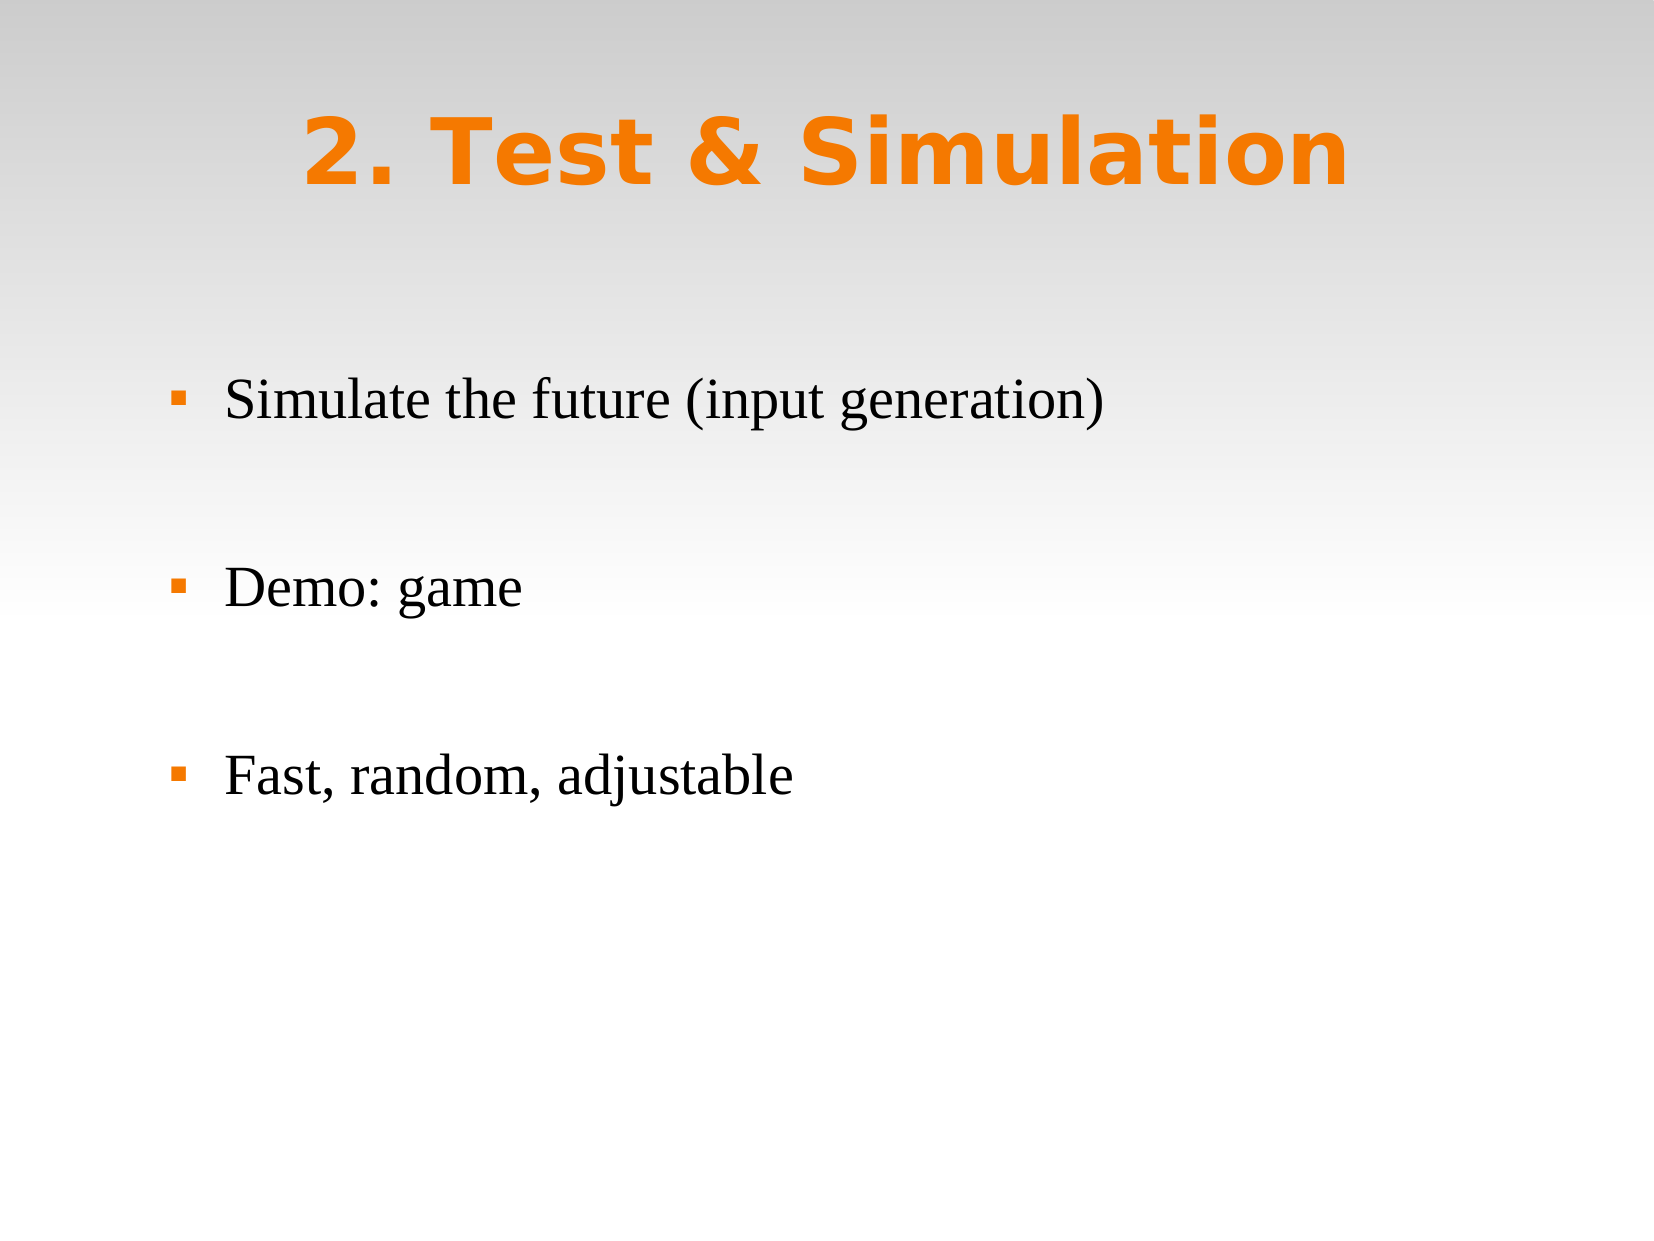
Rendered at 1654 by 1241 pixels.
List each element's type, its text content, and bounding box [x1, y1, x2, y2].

list Simulate the future (input generation) Demo: game Fast, random, adjustable [82, 272, 1576, 844]
title 2. Test & Simulation [82, 49, 1571, 257]
